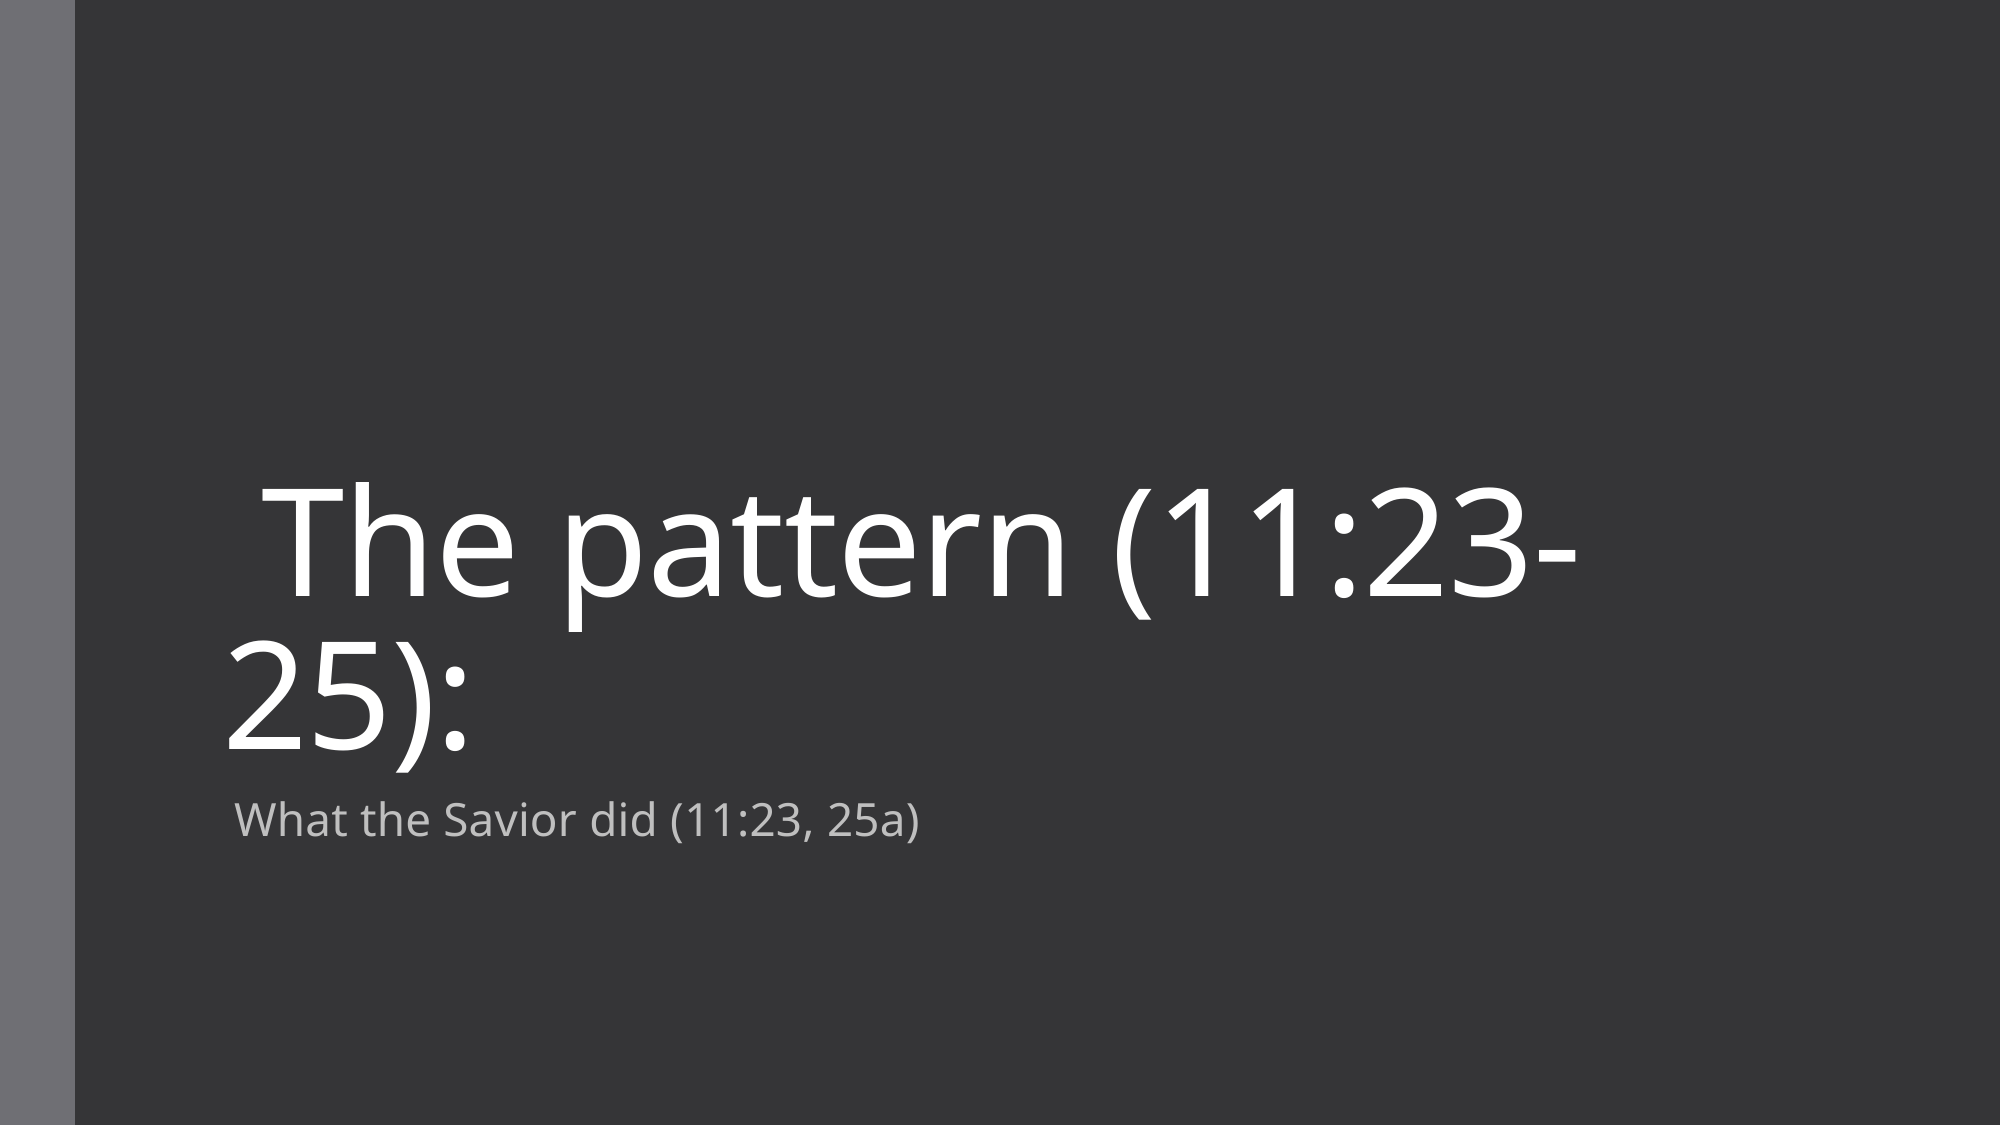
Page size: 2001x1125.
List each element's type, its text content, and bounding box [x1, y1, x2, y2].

subtitle What the Savior did (11:23, 25a) [206, 787, 1752, 1066]
title The pattern (11:23-25): [206, 124, 1752, 787]
